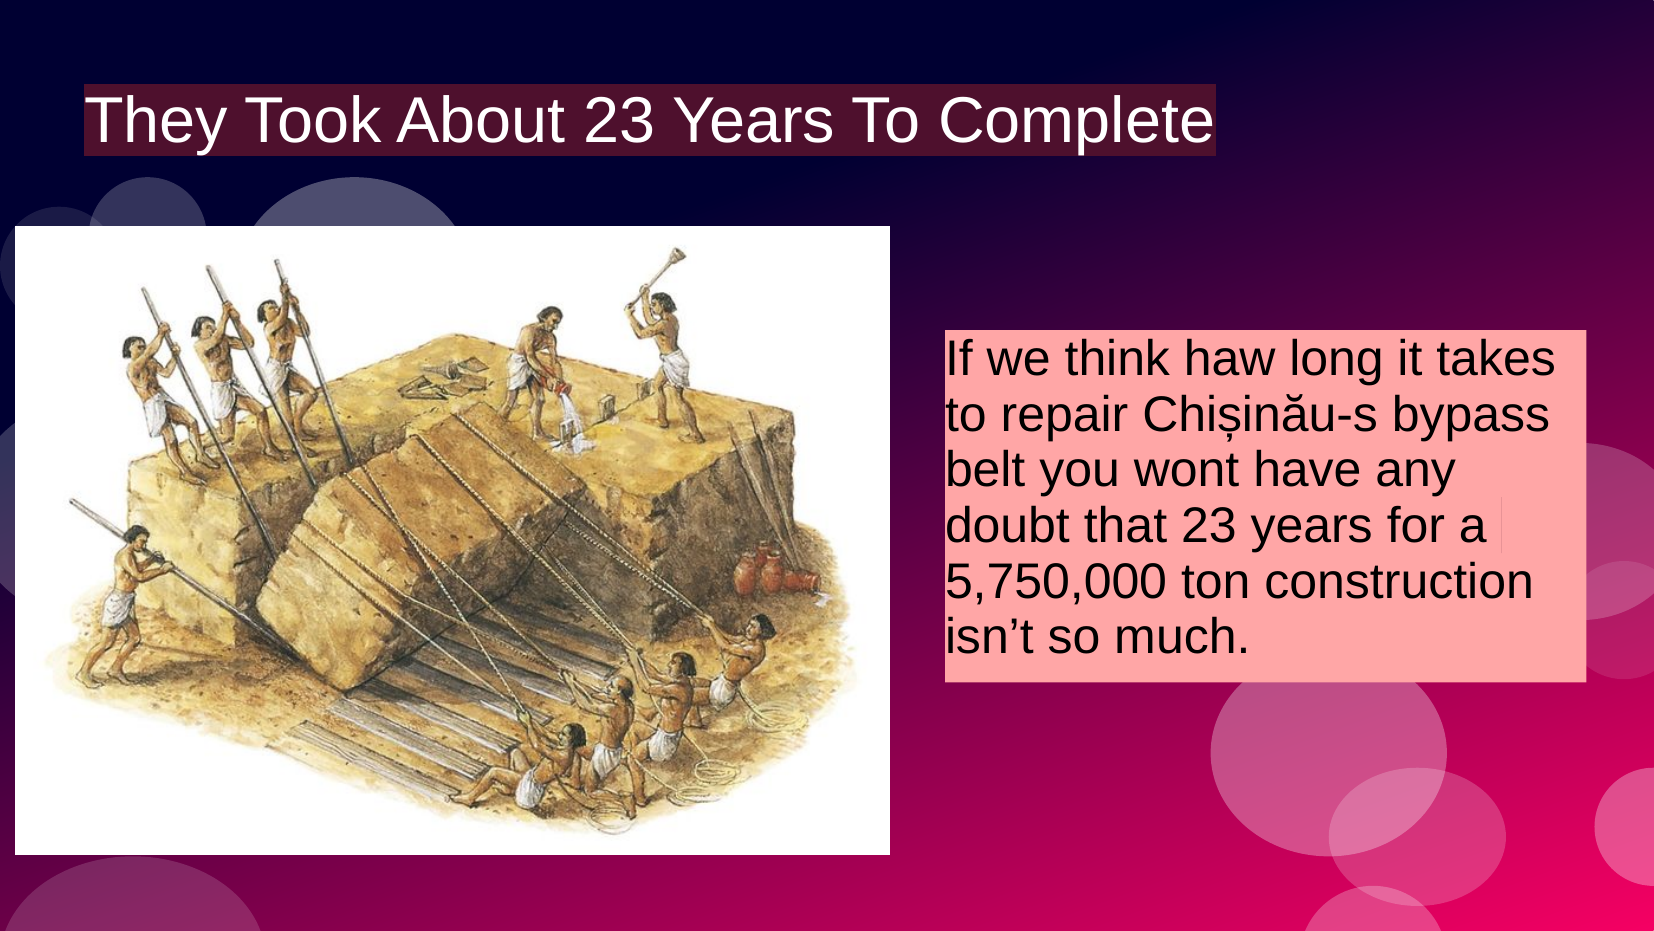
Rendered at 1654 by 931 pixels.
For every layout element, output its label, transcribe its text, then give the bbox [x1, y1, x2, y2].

title They Took About 23 Years To Complete [84, 38, 1561, 202]
picture [15, 226, 890, 856]
list If we think haw long it takes to repair Chișinău-s bypass belt you wont have any doubt that 23 years for a 5,750,000 ton construction isn’t so much. [945, 330, 1587, 683]
